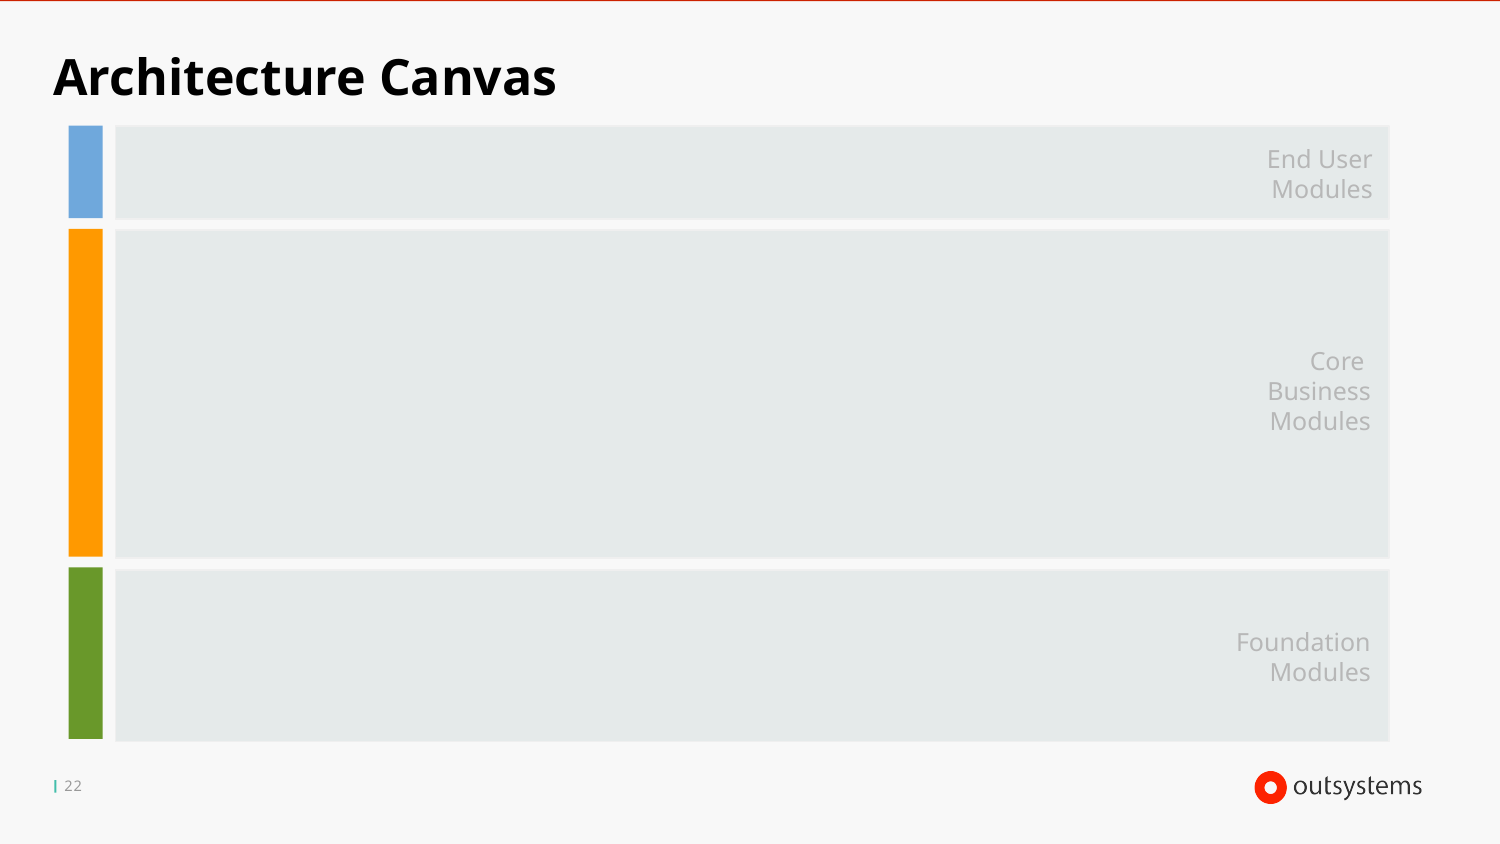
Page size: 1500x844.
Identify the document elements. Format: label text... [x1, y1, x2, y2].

slide_number <number> [49, 772, 97, 801]
title Architecture Canvas [38, 30, 1215, 126]
picture [1250, 765, 1426, 810]
